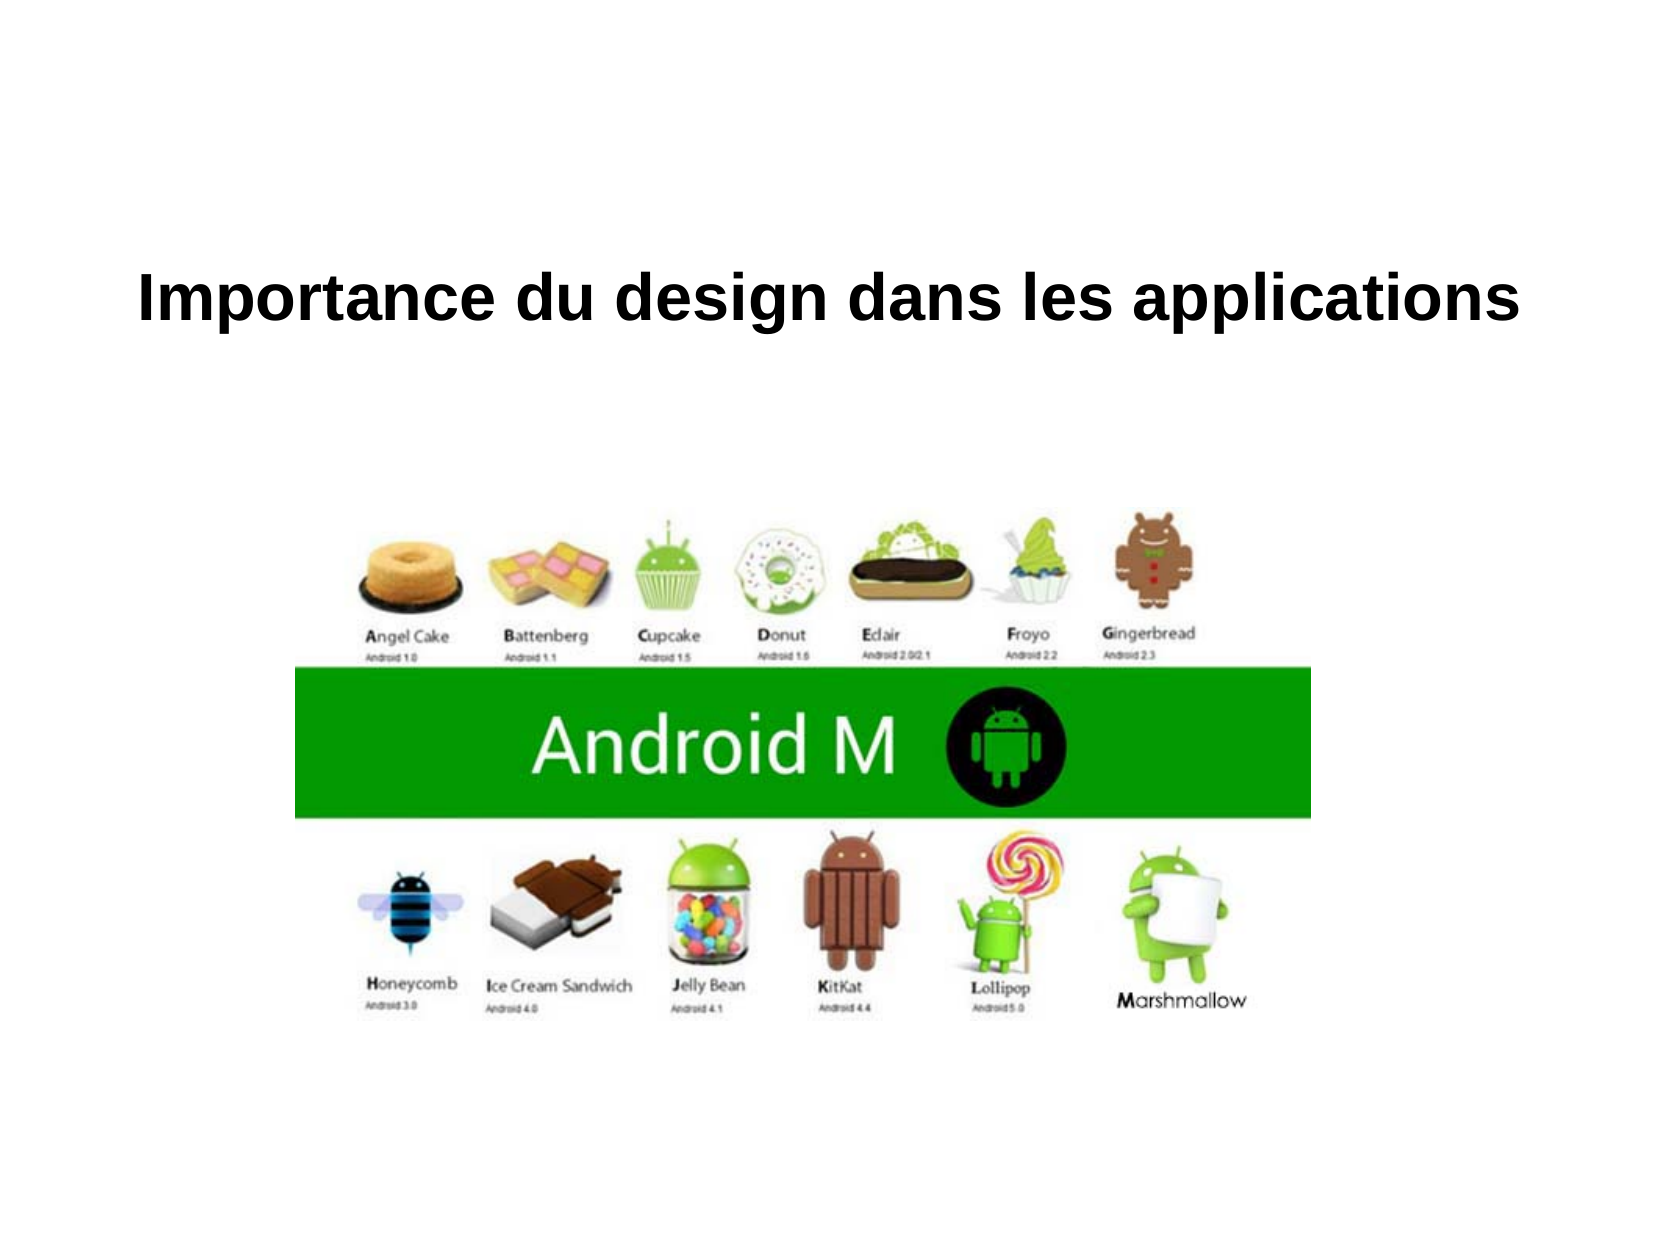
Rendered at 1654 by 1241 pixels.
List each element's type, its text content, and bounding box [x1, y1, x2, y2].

text_box Importance du design dans les applications [123, 252, 1541, 343]
picture [295, 507, 1311, 1021]
